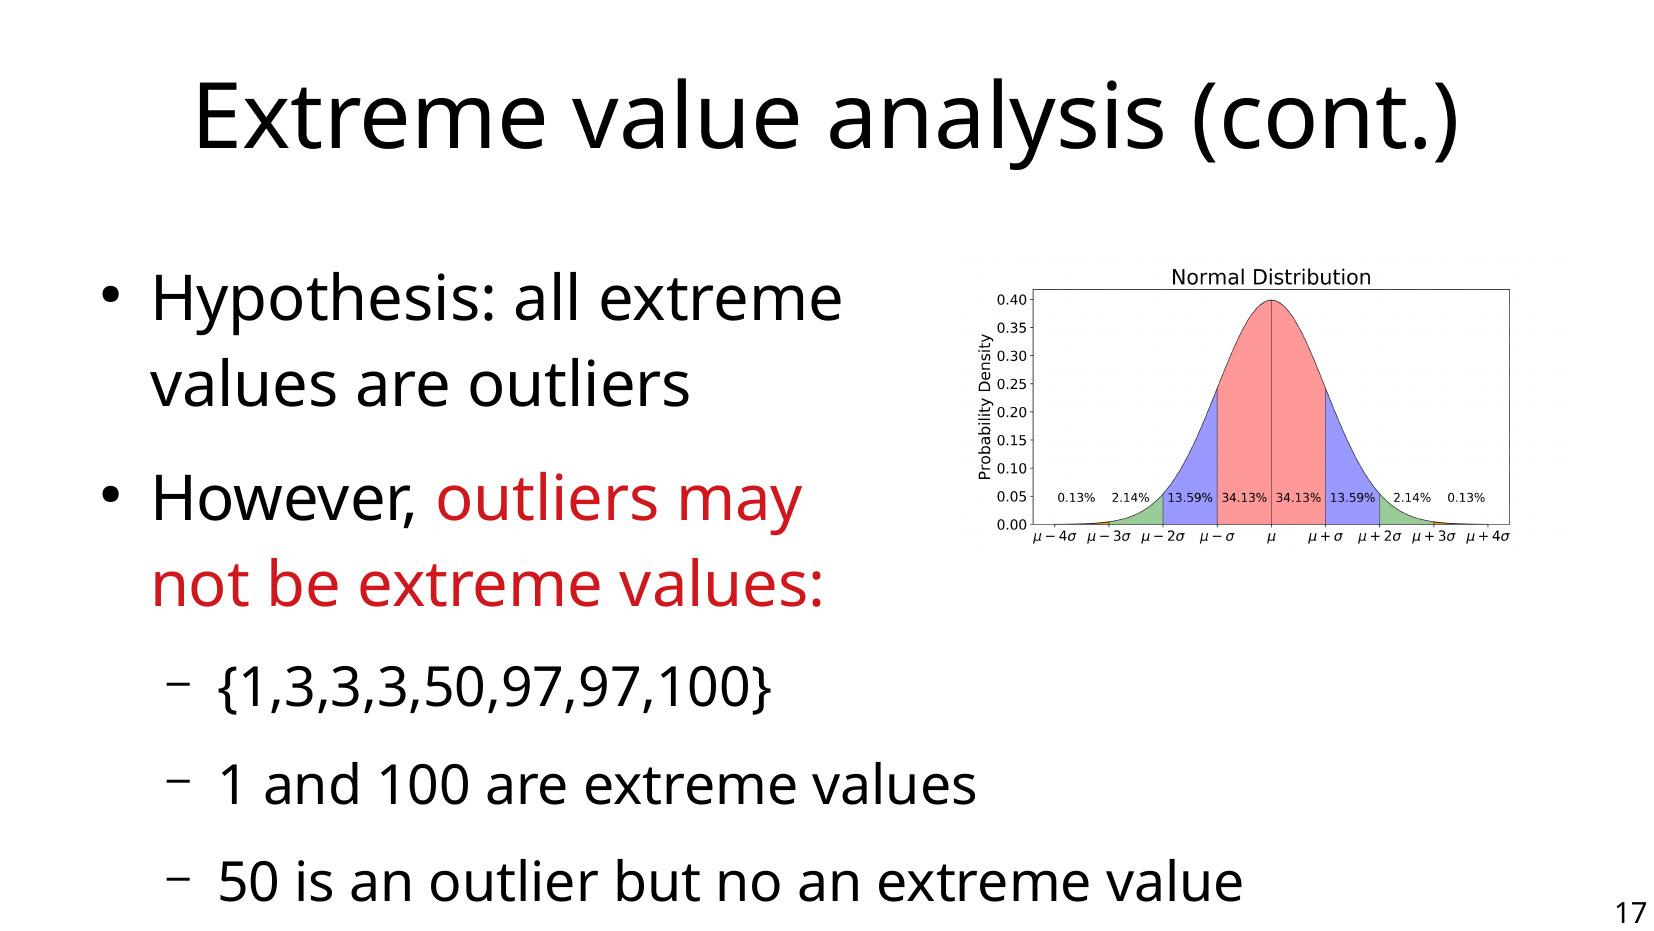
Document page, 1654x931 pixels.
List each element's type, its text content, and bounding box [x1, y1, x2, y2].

title Extreme value analysis (cont.) [82, 1, 1571, 226]
picture [956, 252, 1571, 563]
list Hypothesis: all extreme values are outliers However, outliers may not be extreme values: {1,3,3,3,50,97,97,100} 1 and 100 are extreme values 50 is an outlier but no an extreme value [82, 253, 1312, 919]
